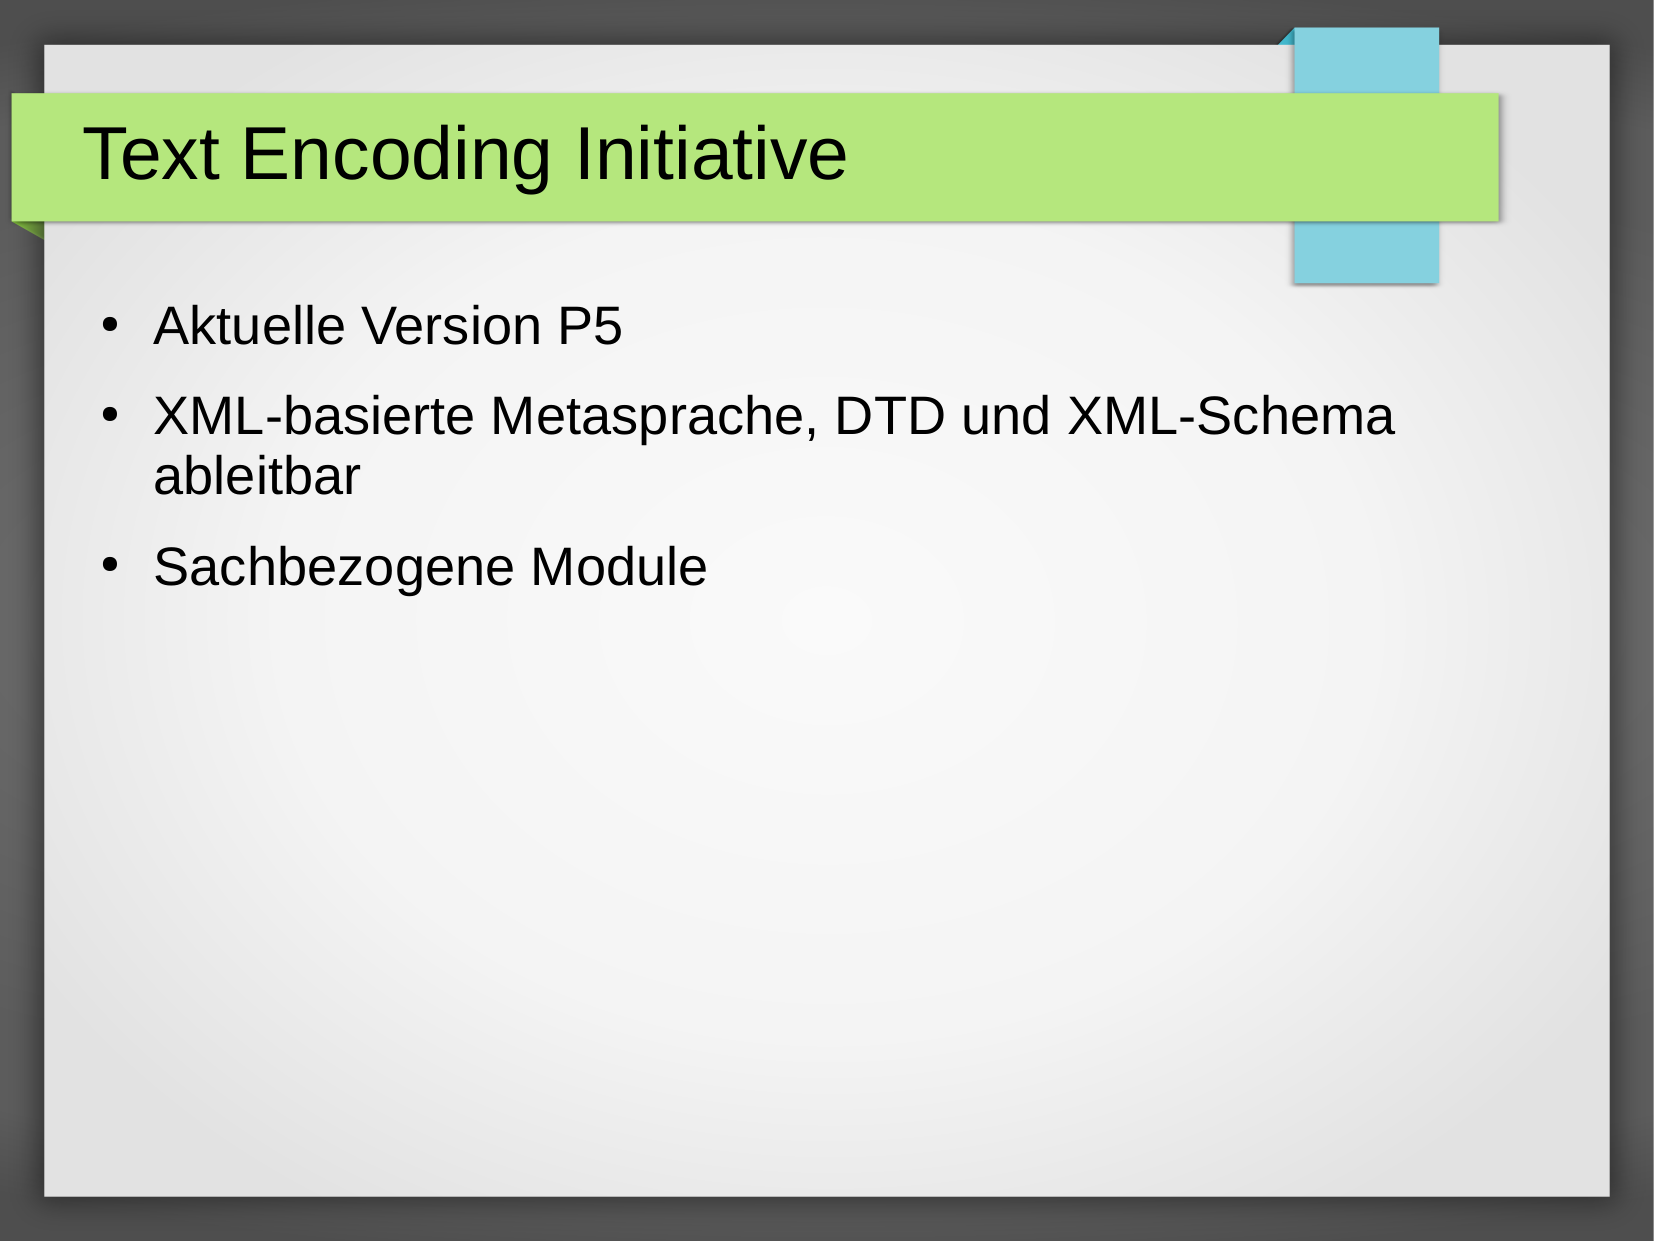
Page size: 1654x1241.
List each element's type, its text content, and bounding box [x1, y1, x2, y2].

list Aktuelle Version P5 XML-basierte Metasprache, DTD und XML-Schema ableitbar Sachbezogene Module [82, 295, 1571, 1015]
title Text Encoding Initiative [82, 94, 1264, 213]
picture [0, 0, 1654, 1241]
